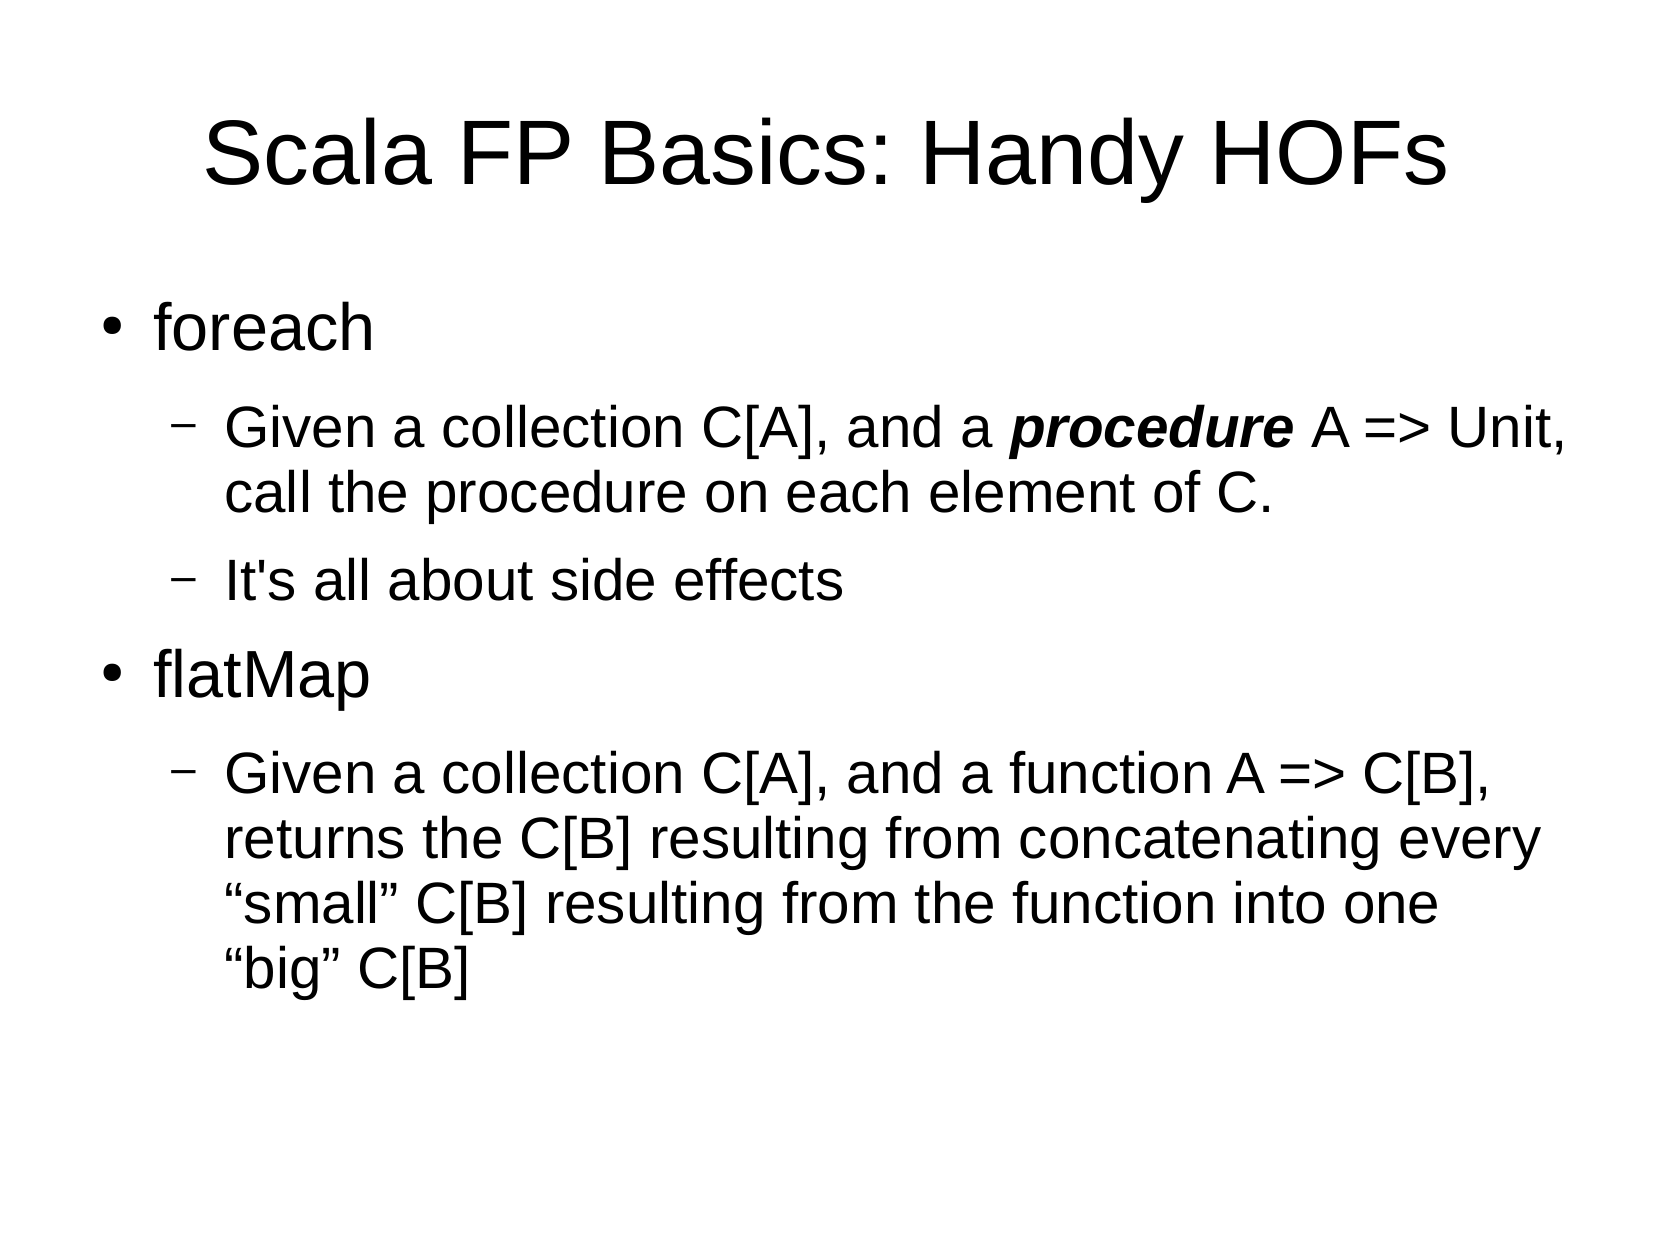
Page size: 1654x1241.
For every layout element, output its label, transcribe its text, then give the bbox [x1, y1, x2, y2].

title Scala FP Basics: Handy HOFs [82, 49, 1571, 257]
list foreach Given a collection C[A], and a procedure A => Unit, call the procedure on each element of C. It's all about side effects flatMap Given a collection C[A], and a function A => C[B], returns the C[B] resulting from concatenating every “small” C[B] resulting from the function into one “big” C[B] [82, 290, 1571, 1010]
